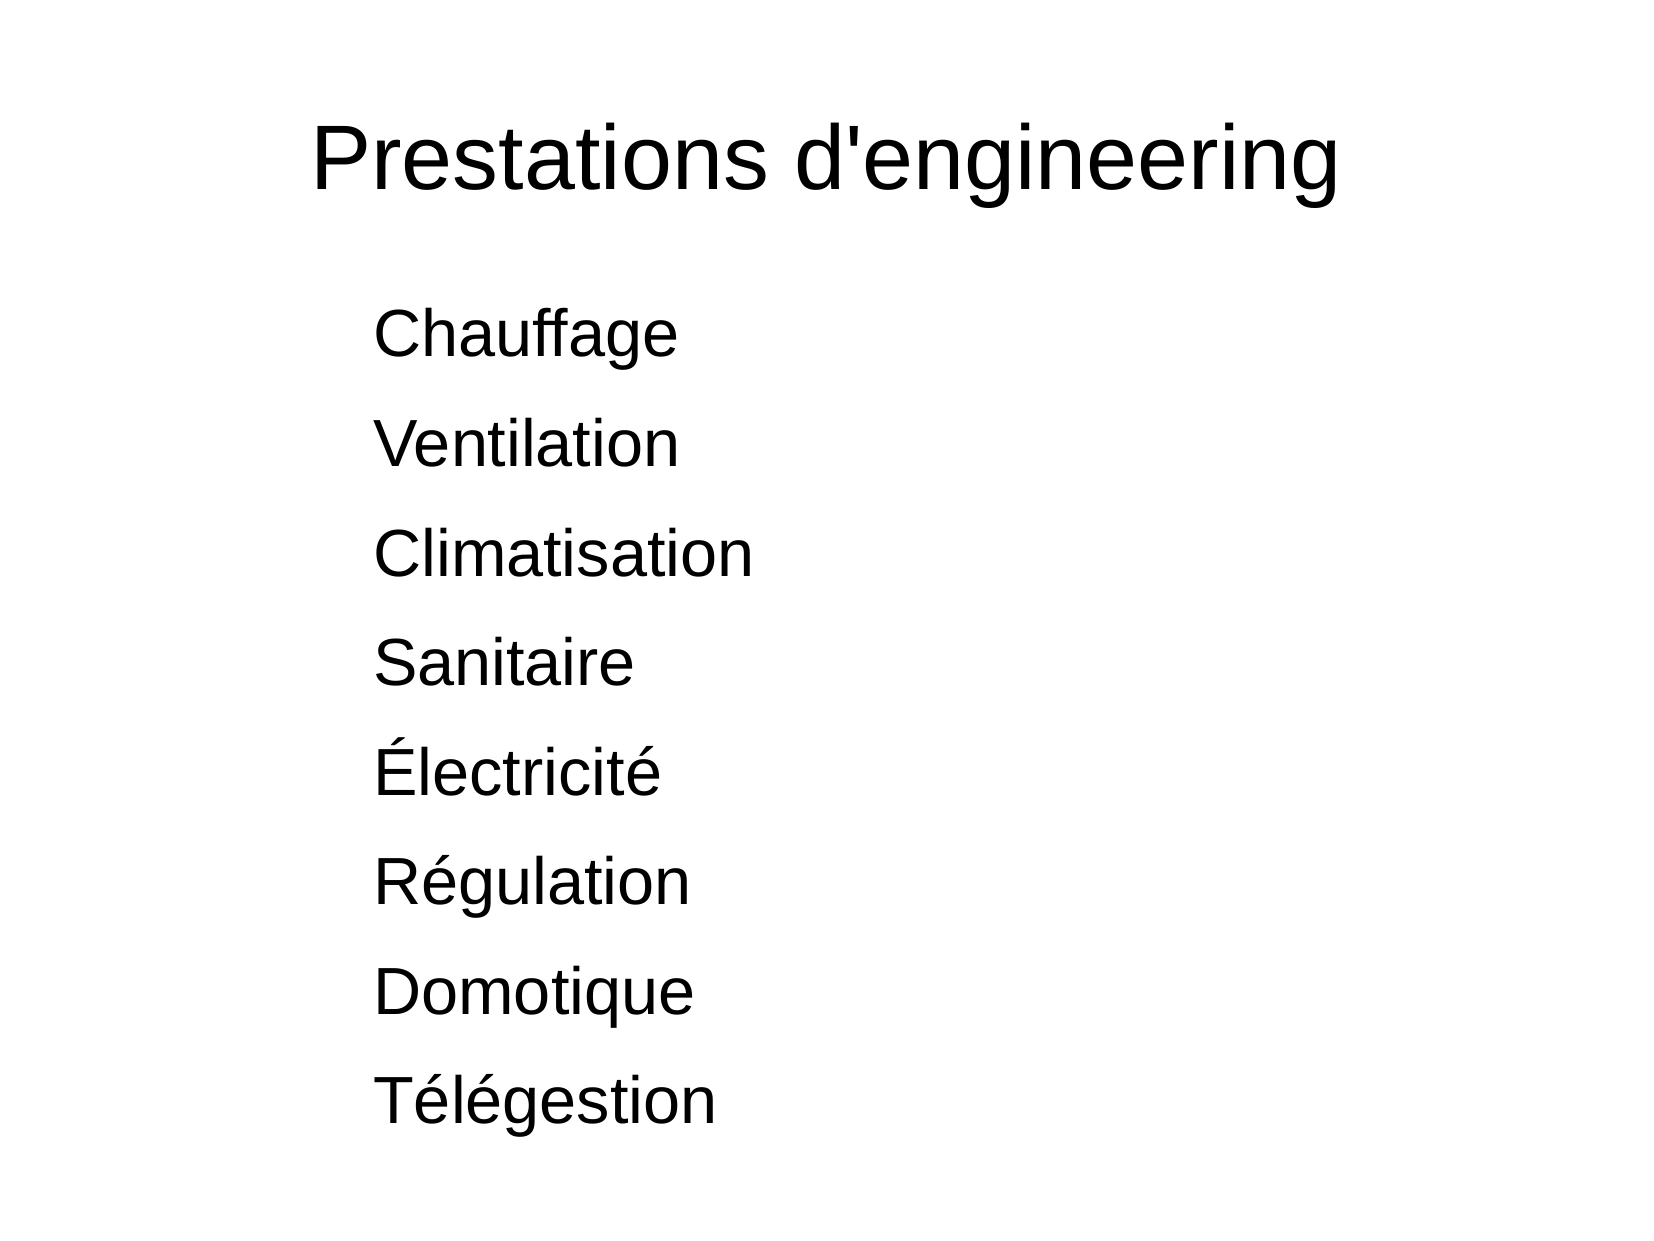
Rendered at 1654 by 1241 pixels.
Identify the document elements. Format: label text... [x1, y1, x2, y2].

list Chauffage Ventilation Climatisation Sanitaire Électricité Régulation Domotique Télégestion [148, 290, 1477, 1153]
title Prestations d'engineering [82, 56, 1571, 250]
